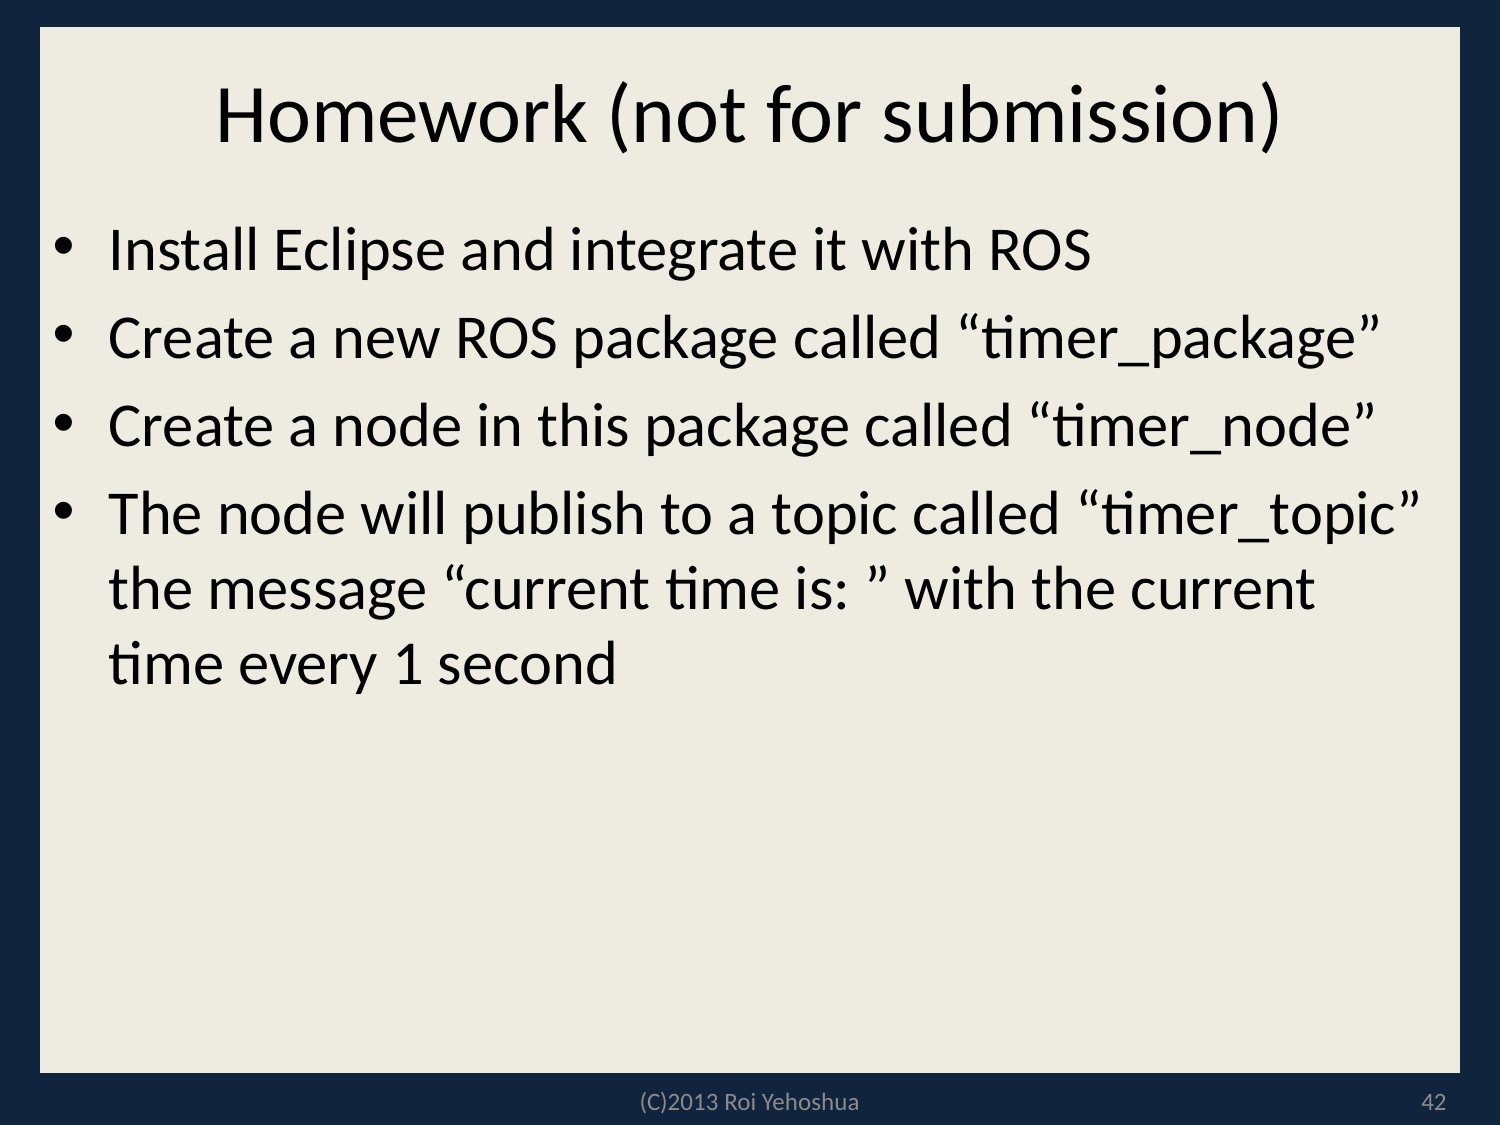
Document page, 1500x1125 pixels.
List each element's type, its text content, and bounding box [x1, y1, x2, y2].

list Install Eclipse and integrate it with ROS Create a new ROS package called “timer_package” Create a node in this package called “timer_node” The node will publish to a topic called “timer_topic” the message “current time is: ” with the current time every 1 second [37, 200, 1463, 1080]
title Homework (not for submission) [37, 31, 1463, 188]
footer (C)2013 Roi Yehoshua [512, 1074, 988, 1125]
slide_number <number> [1111, 1074, 1462, 1125]
